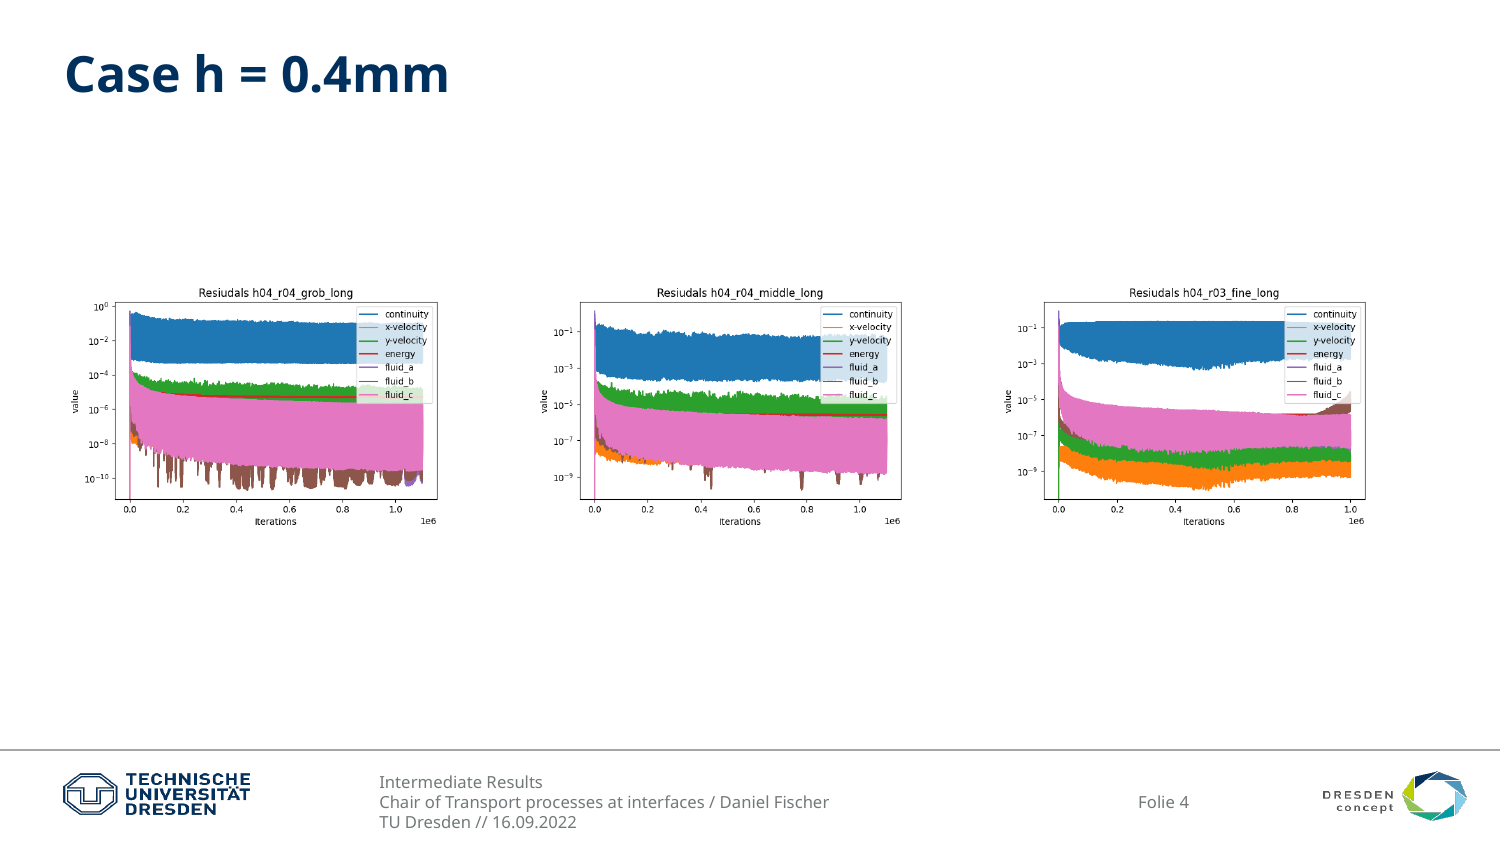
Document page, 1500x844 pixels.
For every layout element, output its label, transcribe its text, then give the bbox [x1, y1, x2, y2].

picture [992, 271, 1406, 527]
picture [63, 773, 250, 815]
title Case h = 0.4mm [64, 42, 1437, 142]
picture [528, 271, 942, 527]
picture [63, 271, 478, 527]
picture [1323, 771, 1467, 821]
